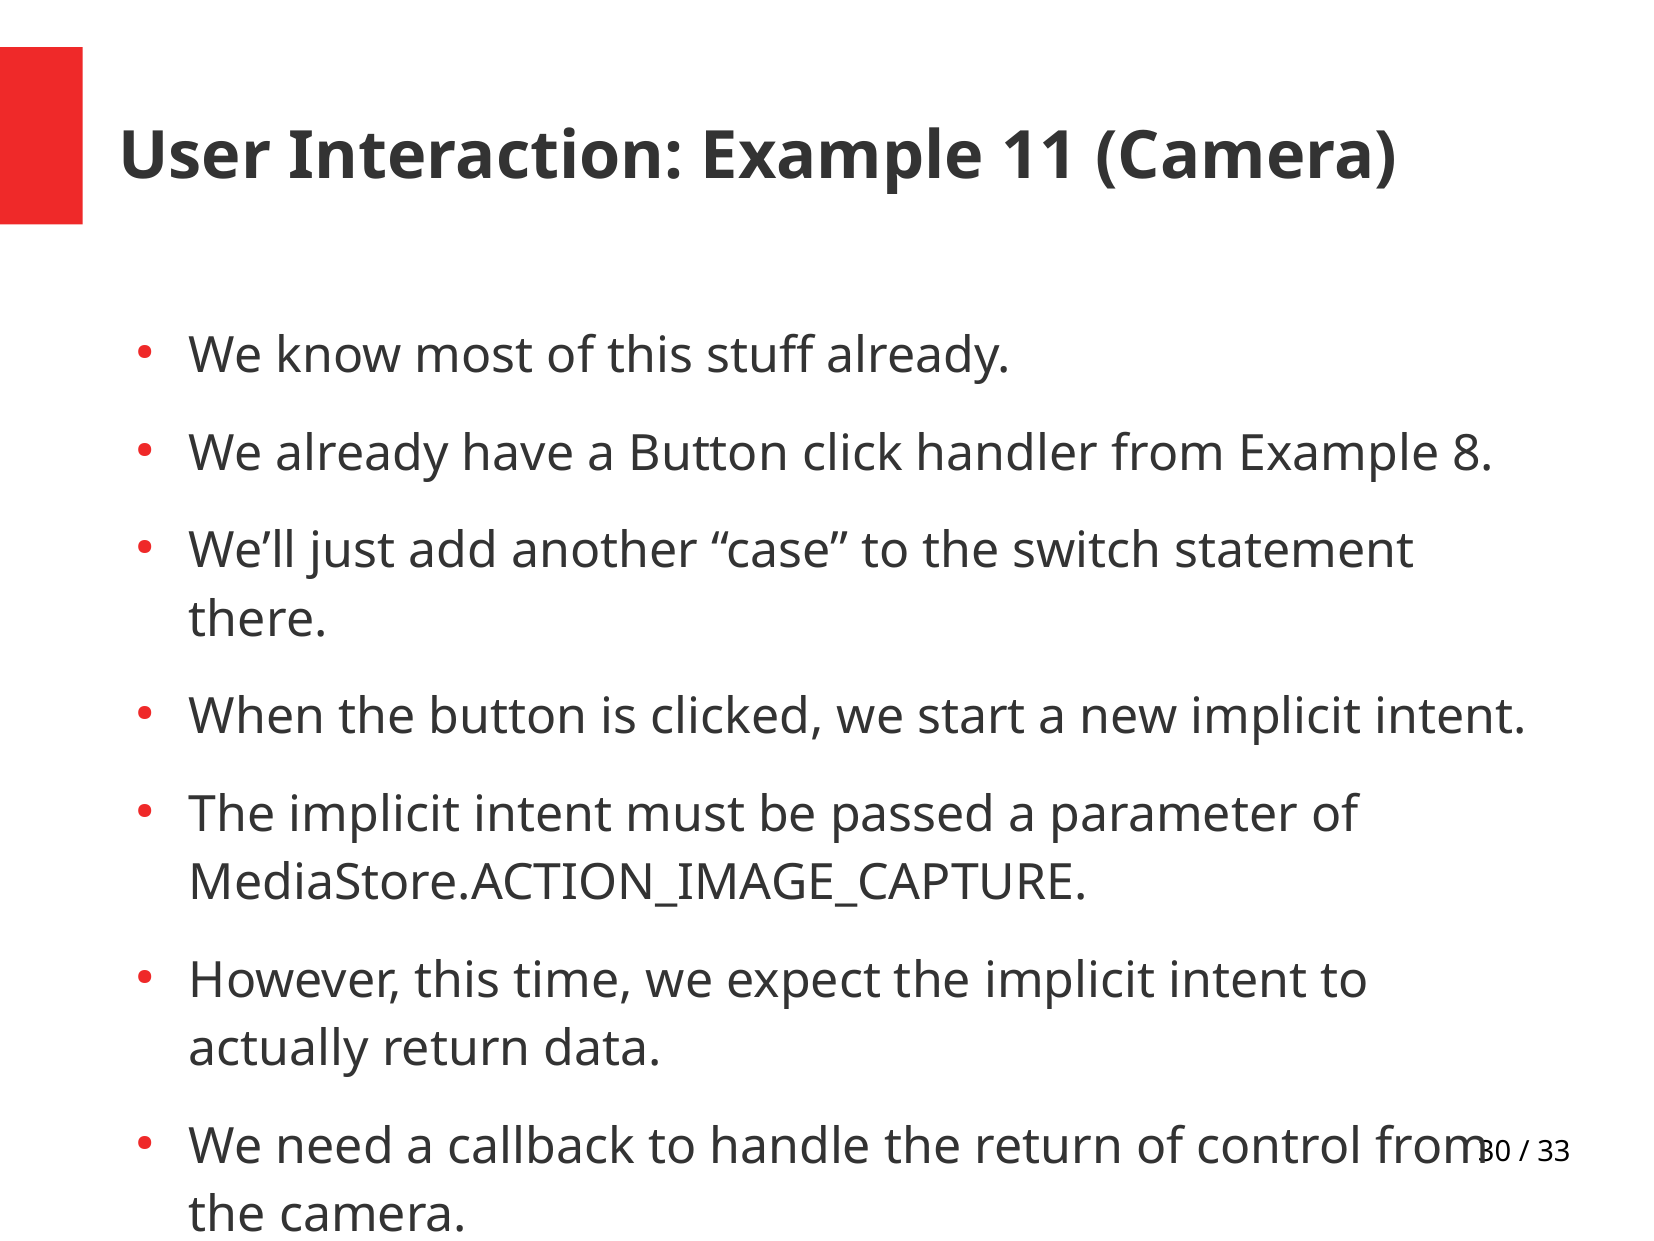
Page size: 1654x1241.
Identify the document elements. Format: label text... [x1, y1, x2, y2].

list We know most of this stuff already. We already have a Button click handler from Example 8. We’ll just add another “case” to the switch statement there. When the button is clicked, we start a new implicit intent. The implicit intent must be passed a parameter of MediaStore.ACTION_IMAGE_CAPTURE. However, this time, we expect the implicit intent to actually return data. We need a callback to handle the return of control from the camera. [118, 318, 1536, 1039]
title User Interaction: Example 11 (Camera) [118, 49, 1571, 257]
